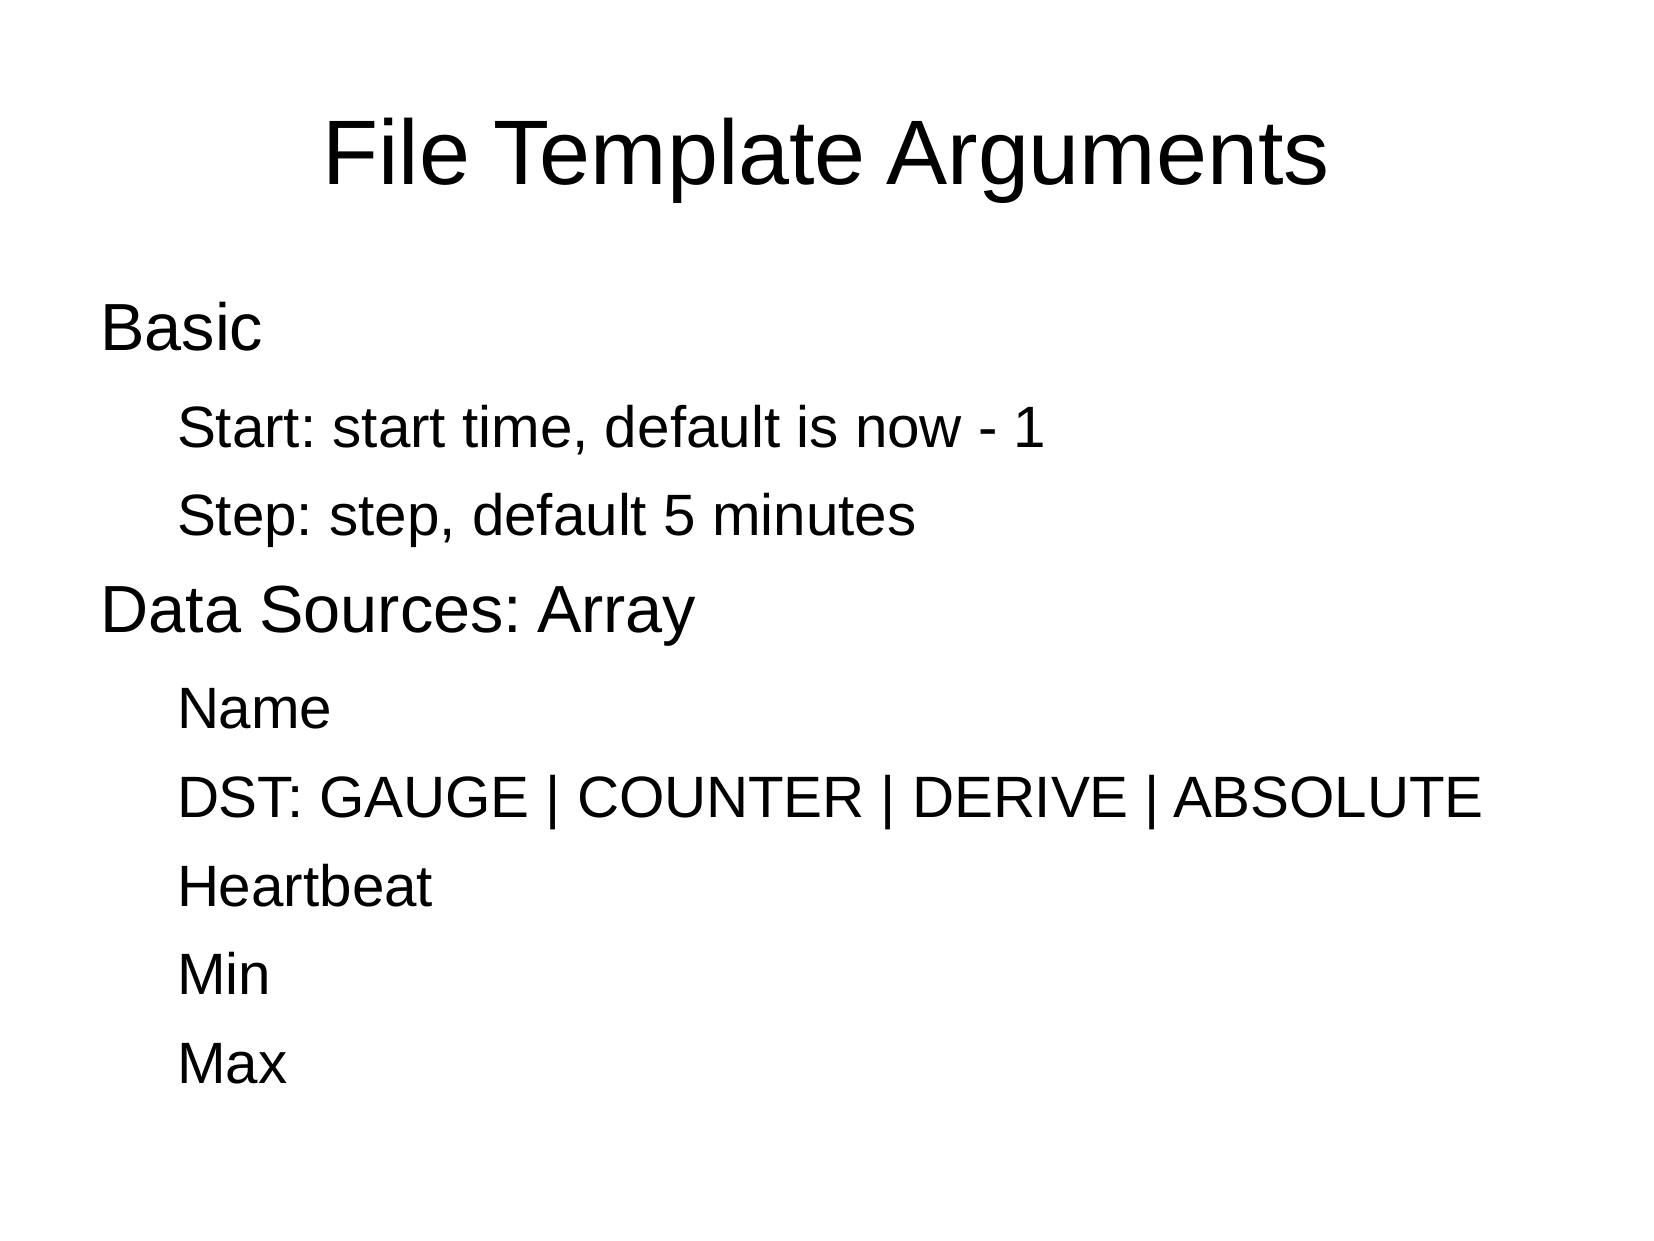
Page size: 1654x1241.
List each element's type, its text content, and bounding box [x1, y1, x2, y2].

title File Template Arguments [82, 56, 1571, 250]
list Basic Start: start time, default is now - 1 Step: step, default 5 minutes Data Sources: Array Name DST: GAUGE | COUNTER | DERIVE | ABSOLUTE Heartbeat Min Max [82, 290, 1571, 1165]
